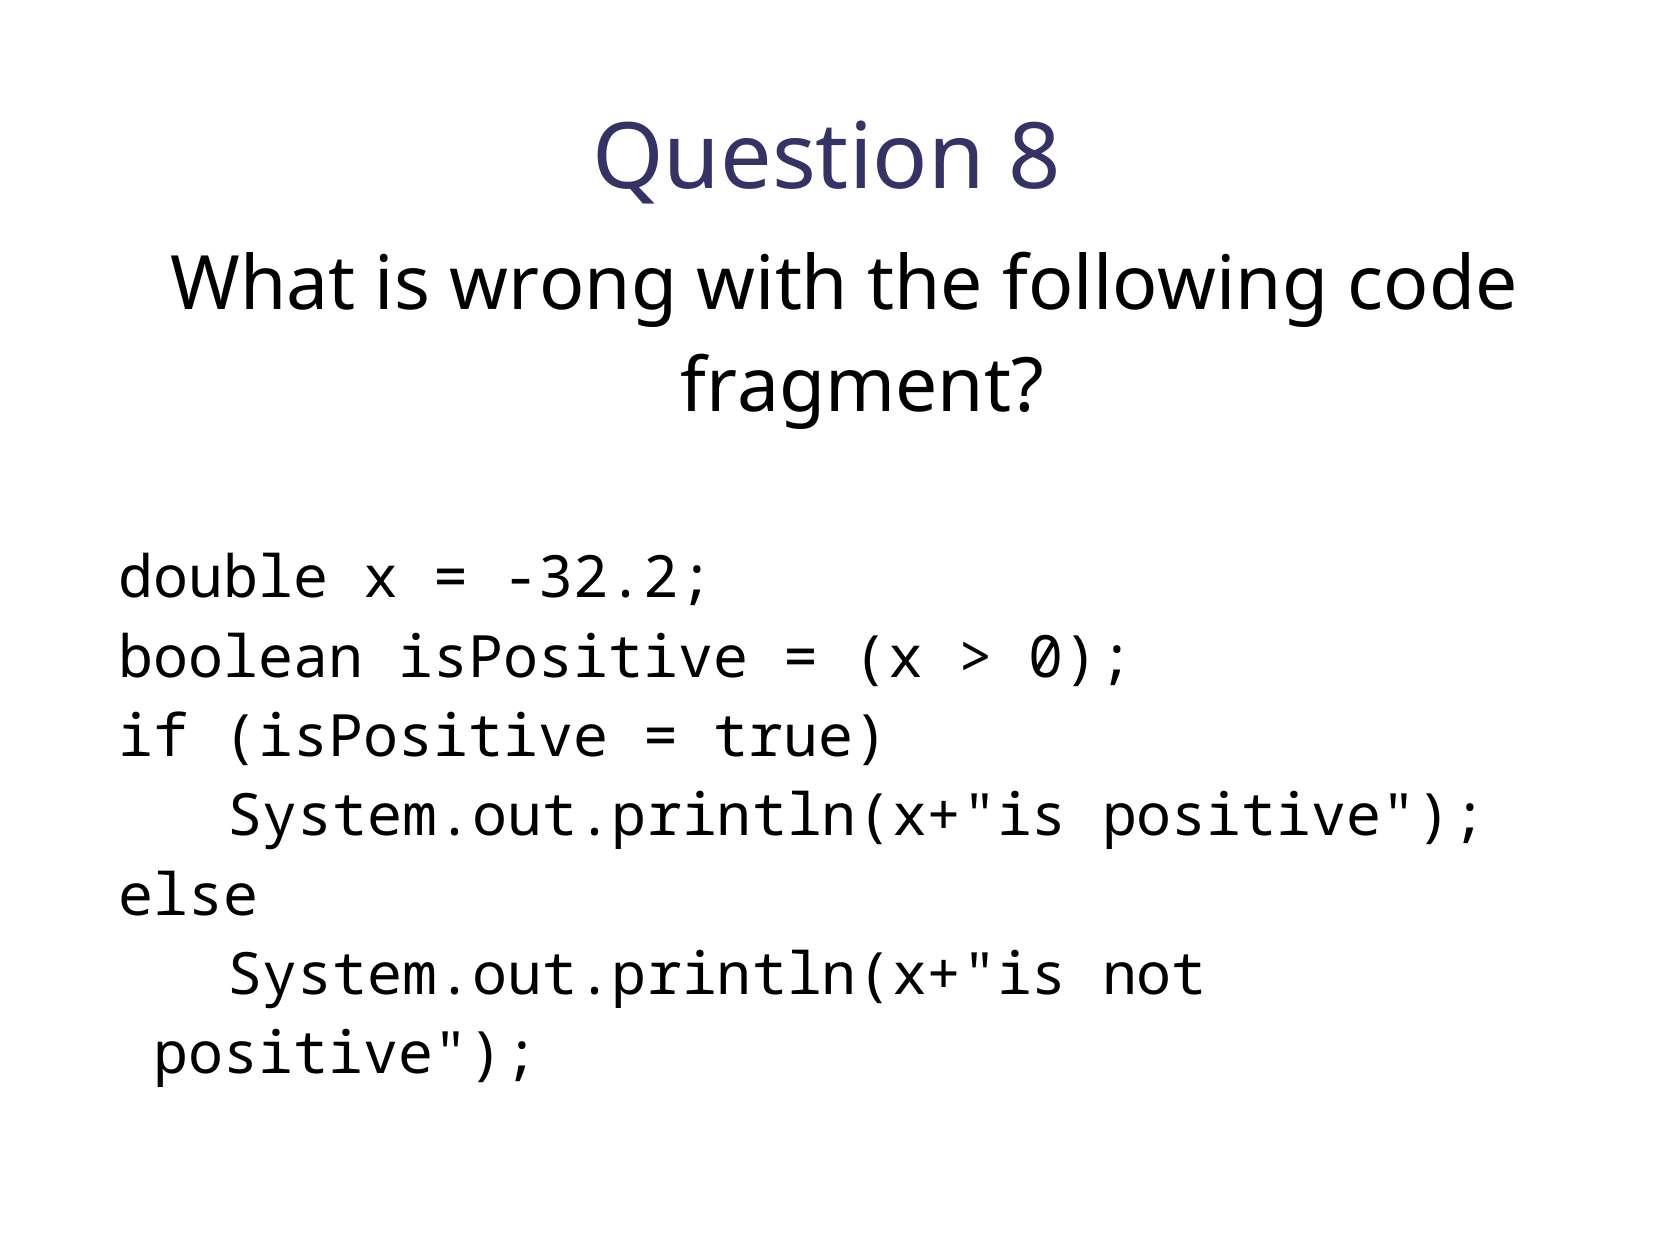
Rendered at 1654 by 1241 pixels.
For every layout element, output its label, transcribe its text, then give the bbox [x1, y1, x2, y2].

subtitle What is wrong with the following code fragment? double x = -32.2; boolean isPositive = (x > 0); if (isPositive = true) System.out.println(x+"is positive"); else System.out.println(x+"is not positive"); [82, 297, 1571, 1102]
title Question <number> [82, 49, 1571, 257]
